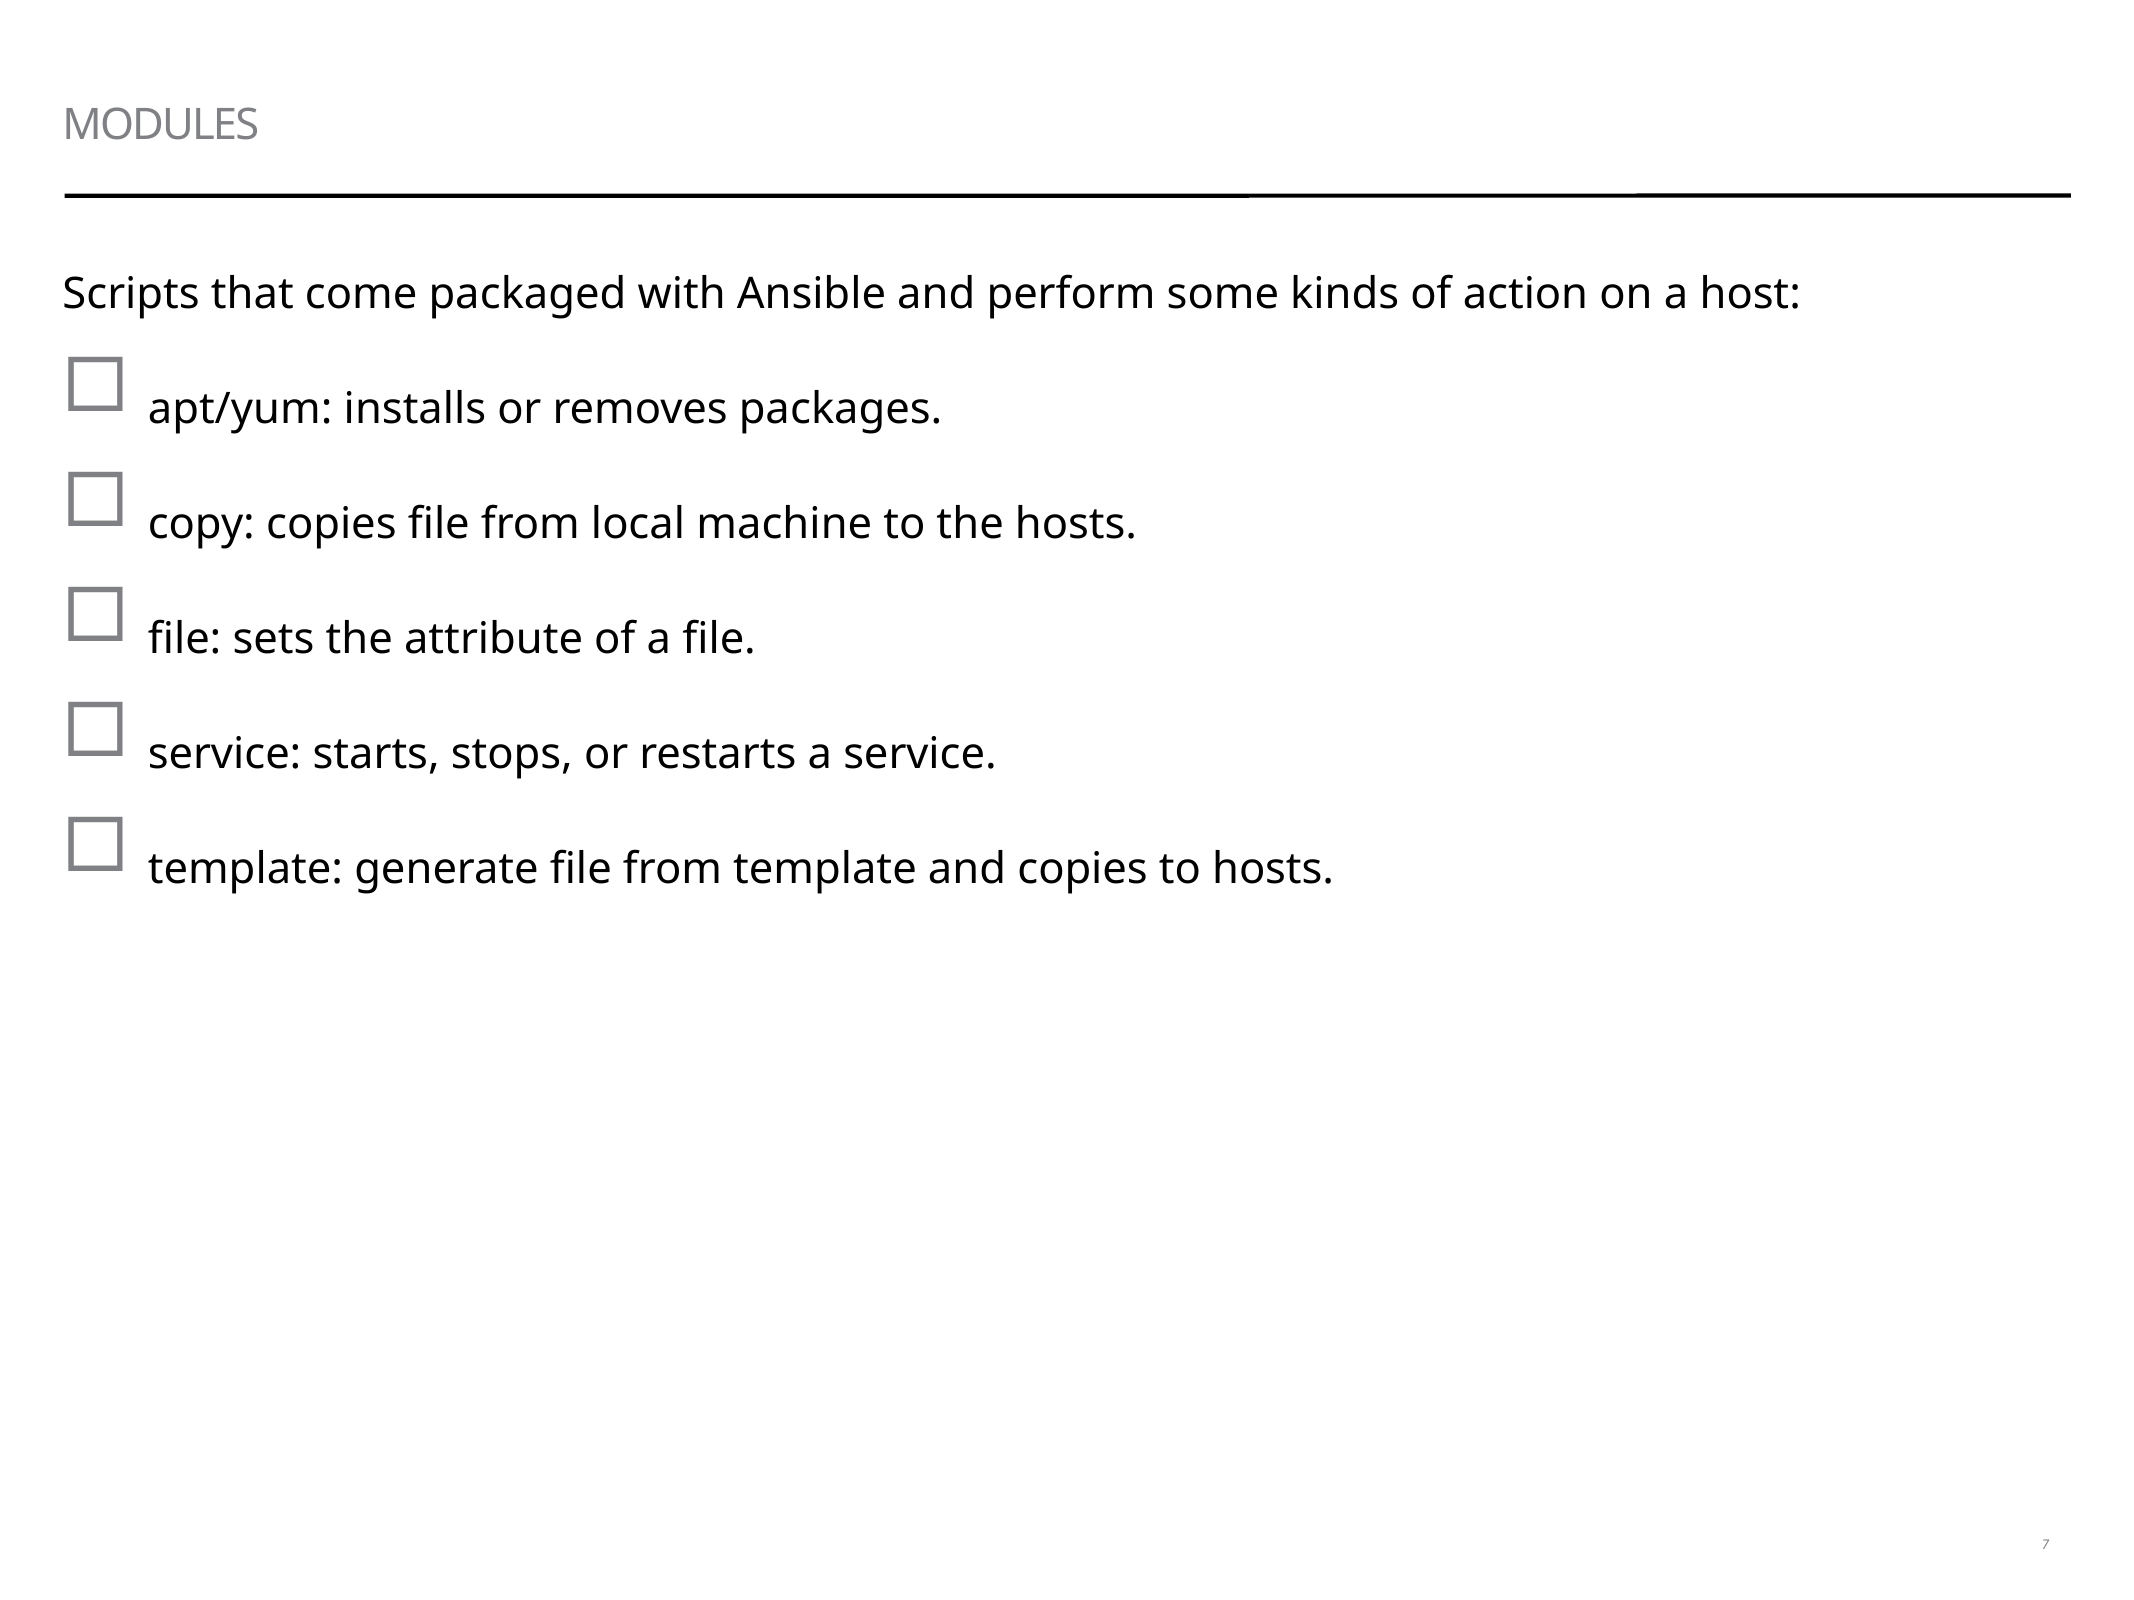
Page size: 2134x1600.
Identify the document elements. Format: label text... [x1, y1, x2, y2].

title MODULES [62, 50, 2071, 169]
slide_number <number> [2026, 1518, 2071, 1567]
list Scripts that come packaged with Ansible and perform some kinds of action on a host: apt/yum: installs or removes packages. copy: copies file from local machine to the hosts. file: sets the attribute of a file. service: starts, stops, or restarts a service. template: generate file from template and copies to hosts. [62, 233, 2071, 1486]
